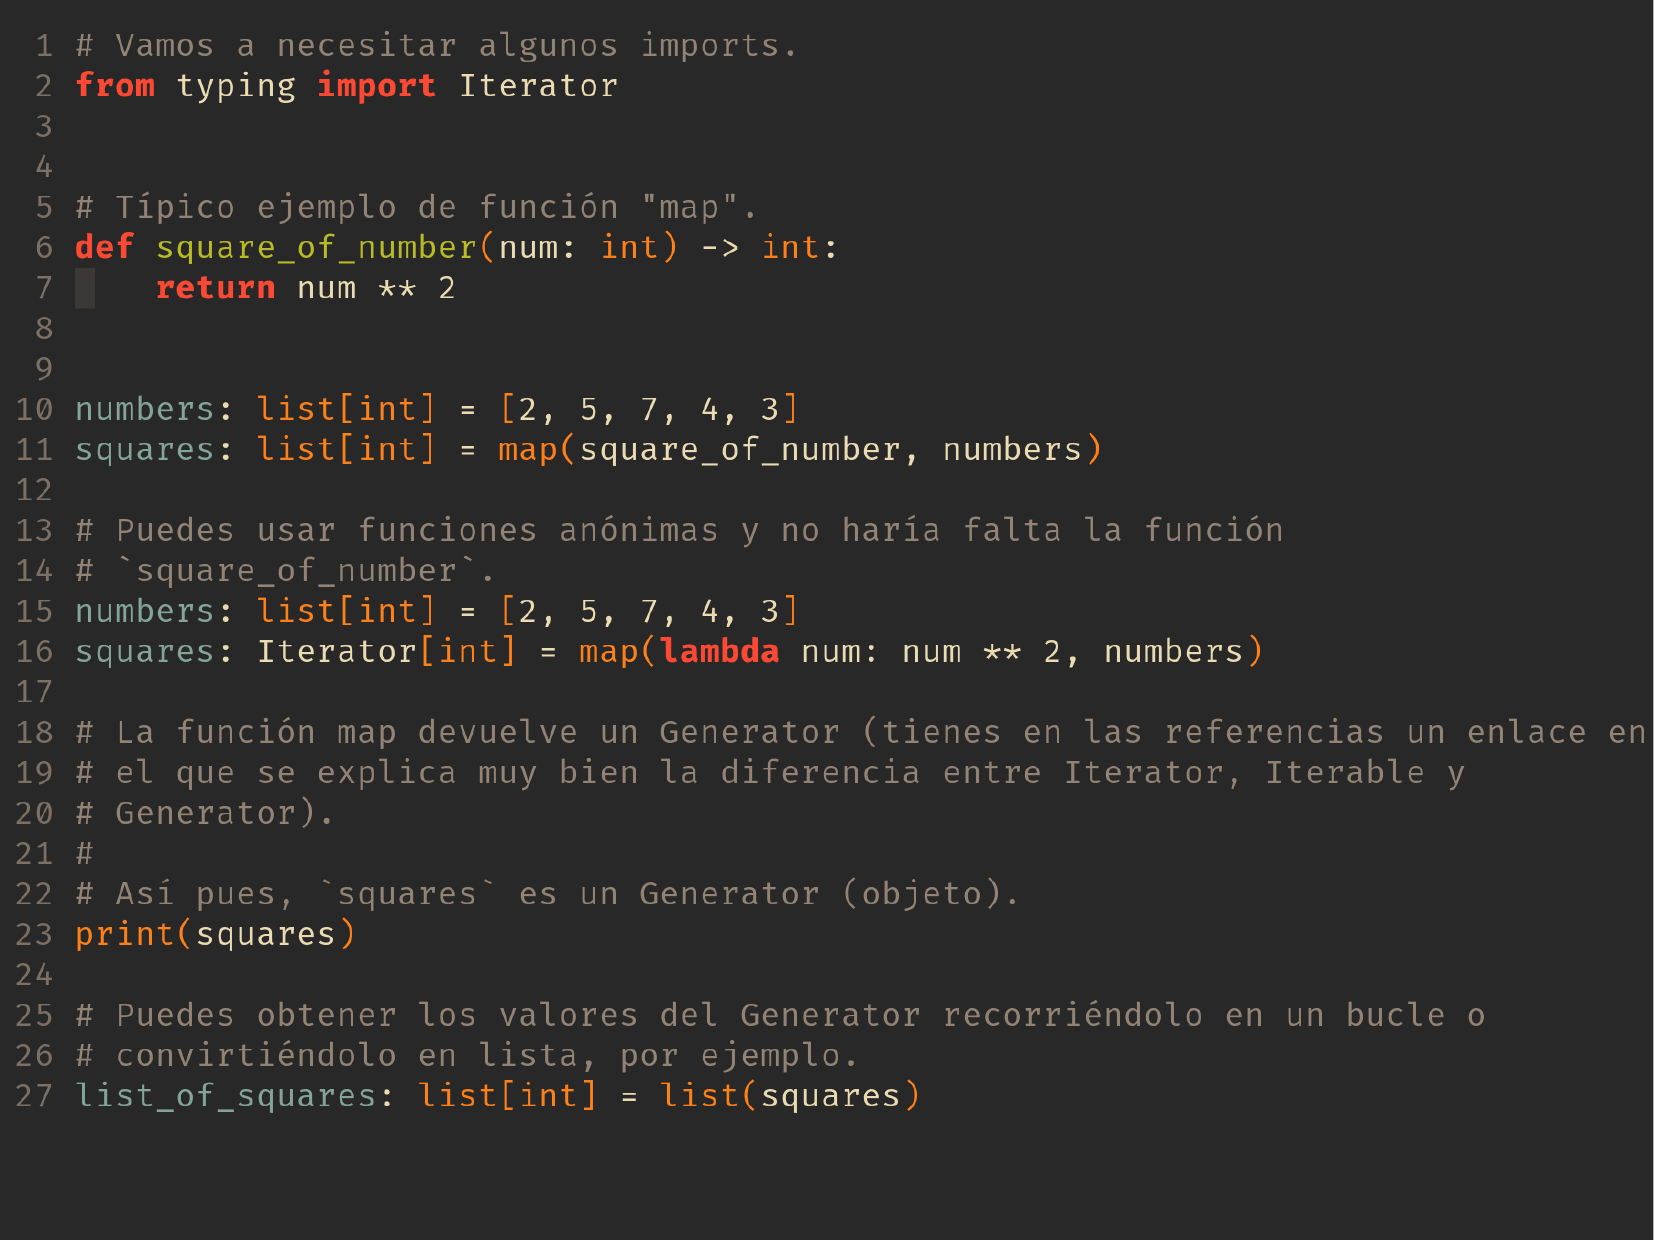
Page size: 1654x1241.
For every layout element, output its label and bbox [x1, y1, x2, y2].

picture [0, 28, 1653, 1117]
